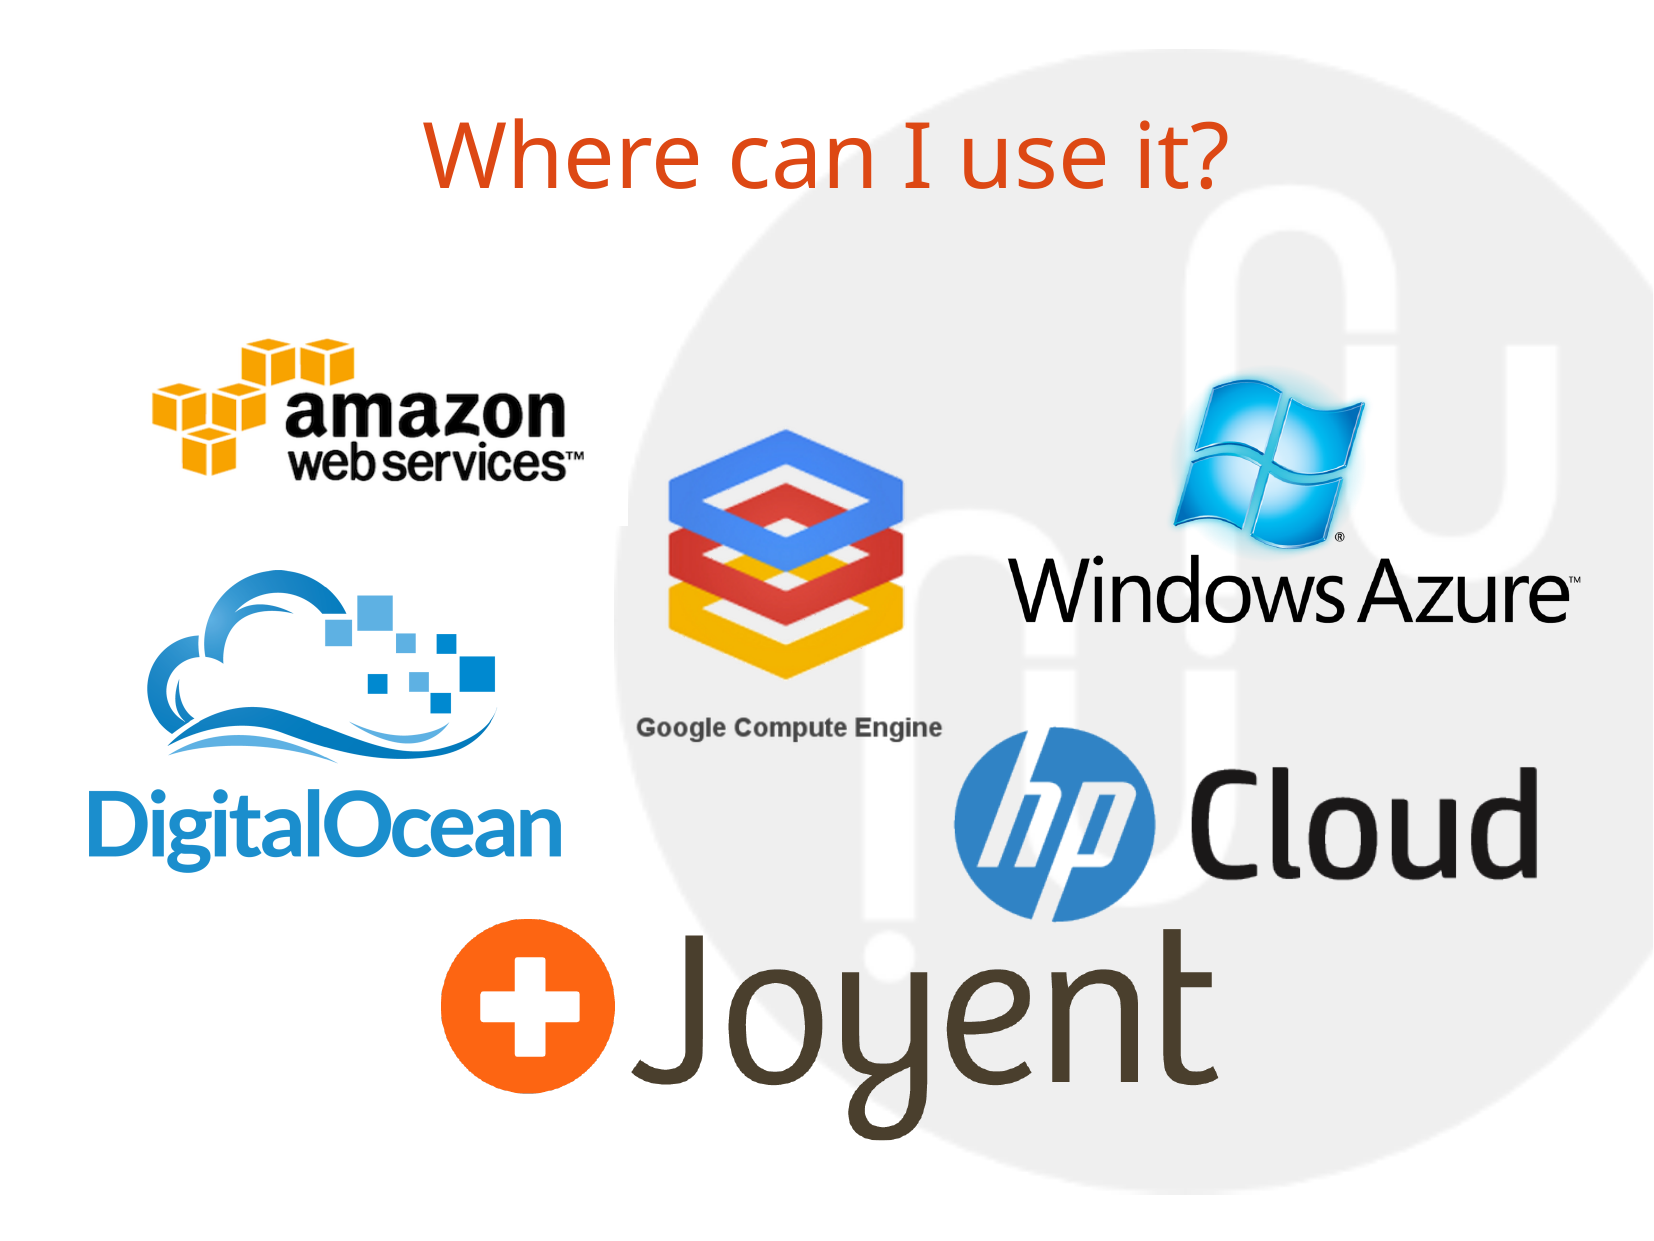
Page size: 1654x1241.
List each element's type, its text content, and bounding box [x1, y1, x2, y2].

picture [89, 49, 1654, 1195]
title Where can I use it? [82, 49, 1571, 257]
